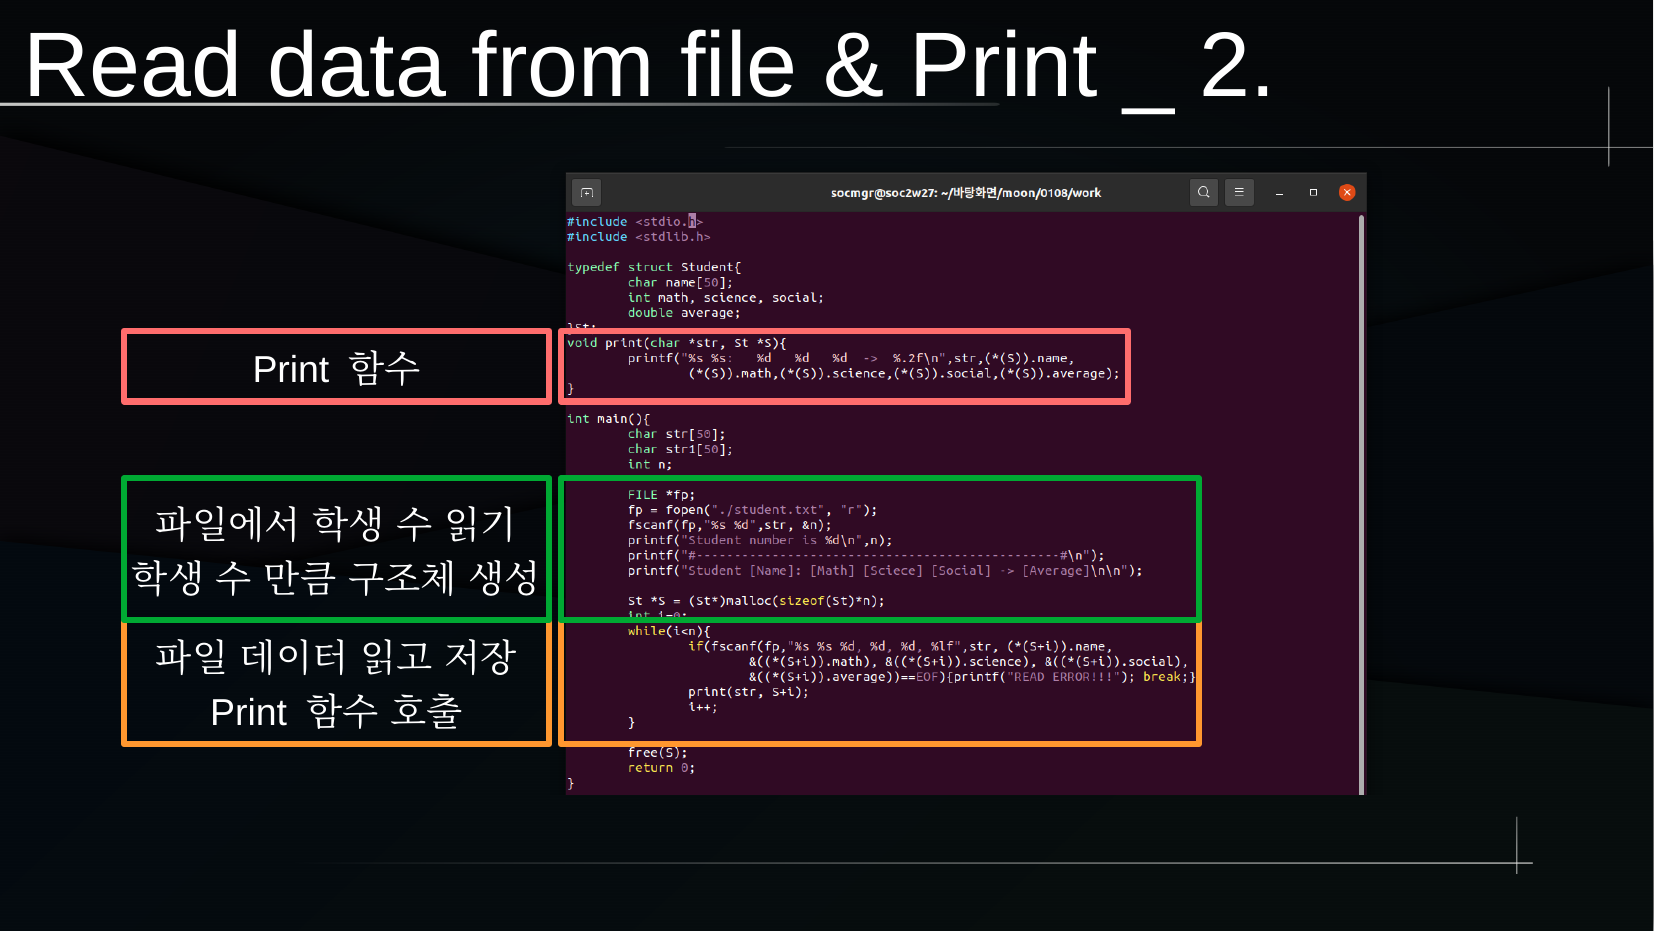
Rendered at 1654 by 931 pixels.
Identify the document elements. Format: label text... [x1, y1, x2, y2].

text_box 파일 데이터 읽고 저장 Print 함수 호출 [124, 621, 550, 745]
picture [0, 0, 1654, 931]
title Read data from file & Print _ 2. [23, 11, 1589, 119]
text_box 파일에서 학생 수 읽기 학생 수 만큼 구조체 생성 [124, 478, 550, 621]
text_box Print 함수 [124, 330, 550, 402]
